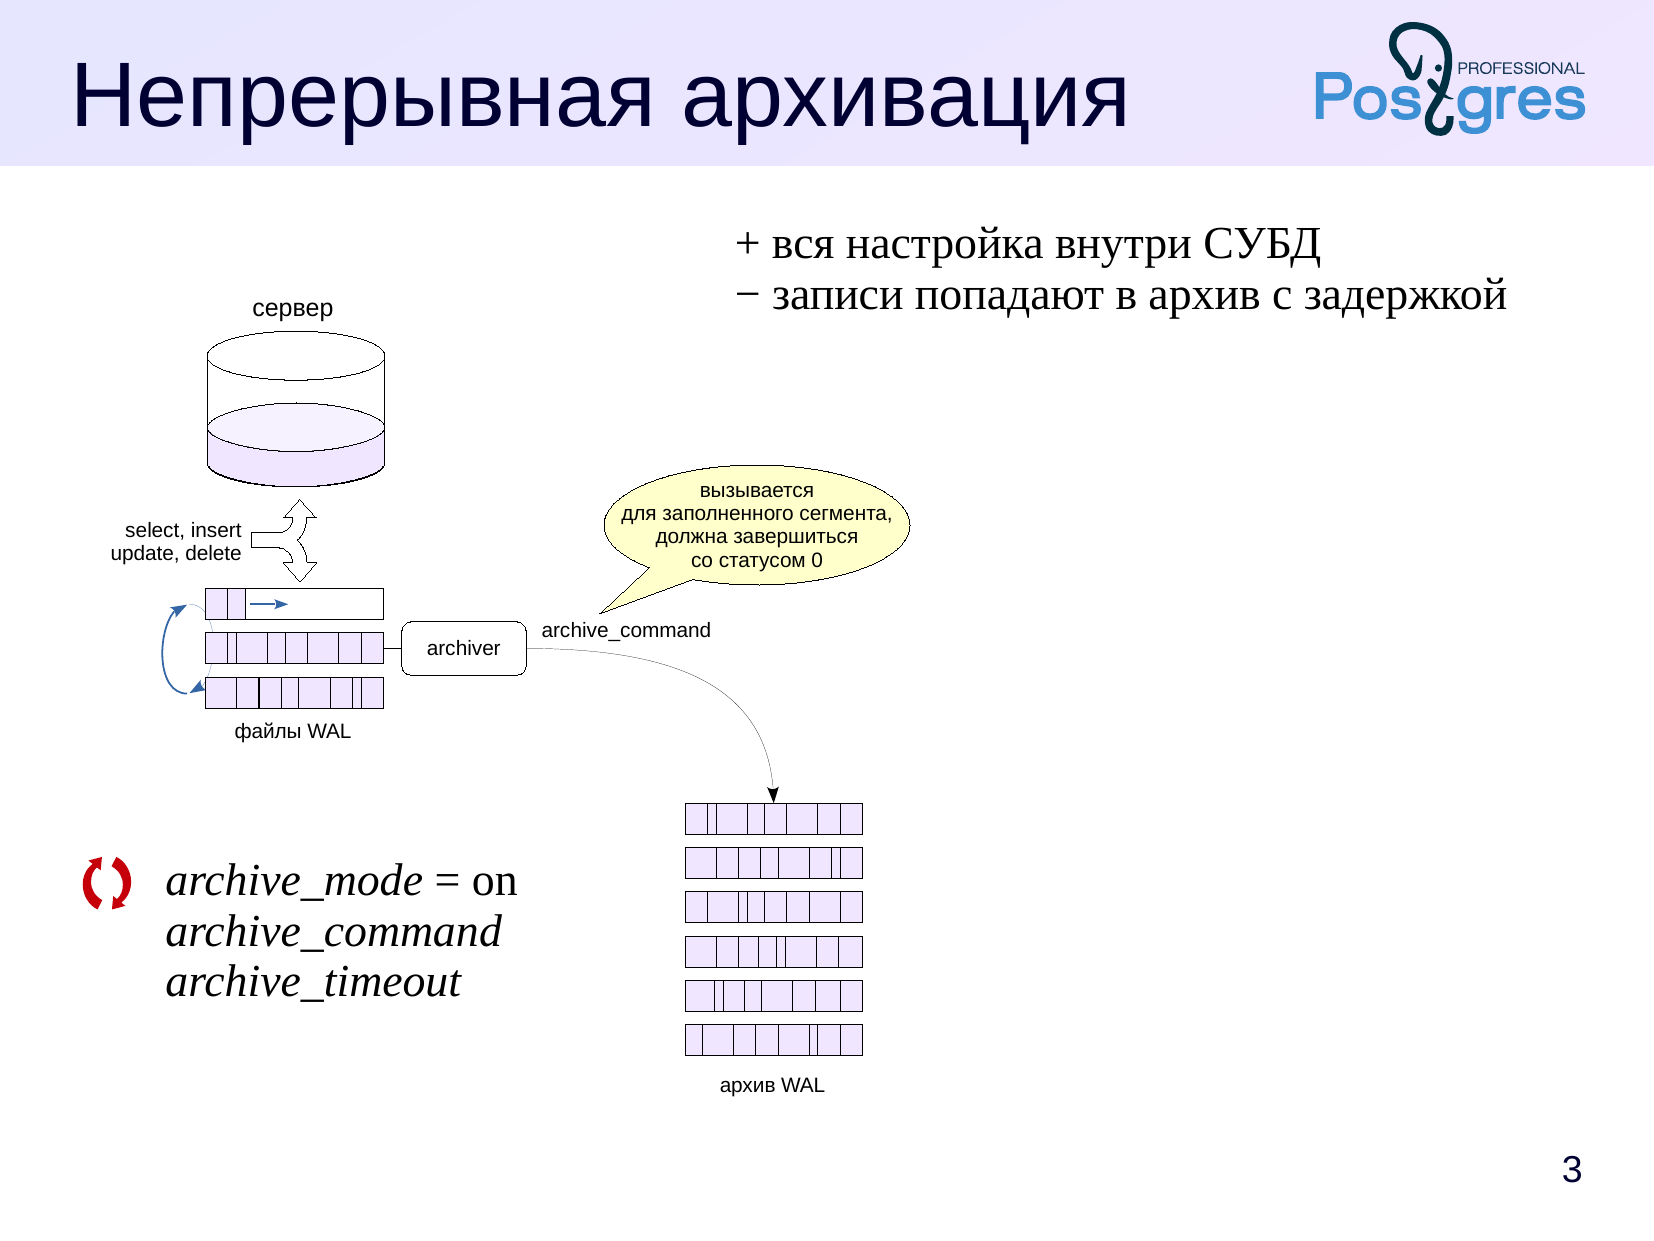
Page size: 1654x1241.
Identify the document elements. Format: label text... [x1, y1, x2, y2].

text_box [686, 981, 862, 1011]
text_box [686, 937, 862, 967]
text_box archive_command [526, 611, 727, 650]
text_box [686, 892, 862, 922]
text_box archiver [401, 621, 527, 676]
text_box [82, 856, 103, 910]
text_box архив WAL [705, 1066, 841, 1105]
text_box archive_mode = on archive_command archive_timeout [150, 847, 542, 1015]
text_box [686, 1025, 862, 1055]
text_box [686, 804, 862, 834]
title Непрерывная архивация [70, 43, 1241, 147]
text_box [207, 402, 385, 487]
text_box вызывается для заполненного сегмента, должна завершиться со статусом 0 [599, 465, 911, 614]
text_box [111, 856, 132, 910]
text_box [686, 848, 862, 878]
list [70, 283, 1583, 1134]
text_box + вся настройка внутри СУБД − записи попадают в архив с задержкой [720, 210, 1543, 328]
